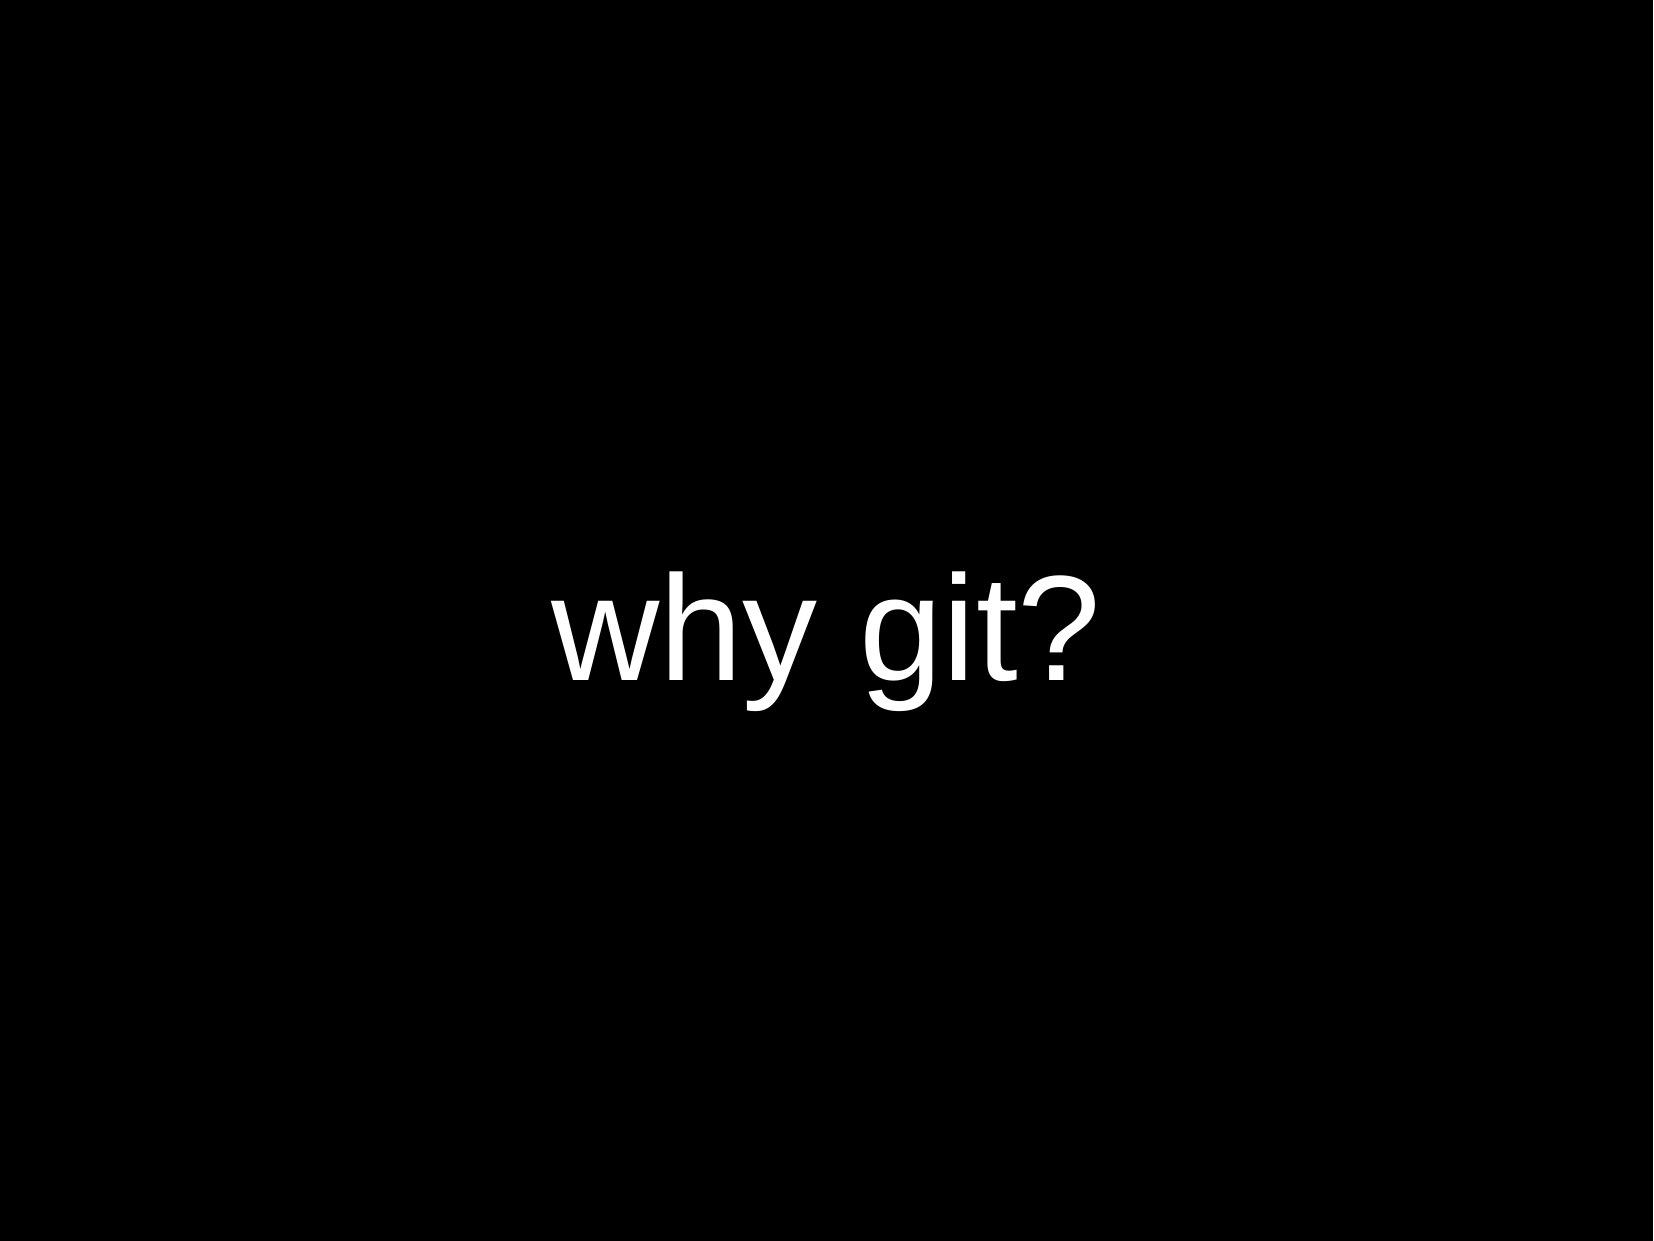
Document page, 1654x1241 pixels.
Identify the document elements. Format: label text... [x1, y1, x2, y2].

title why git? [82, 56, 1571, 1201]
